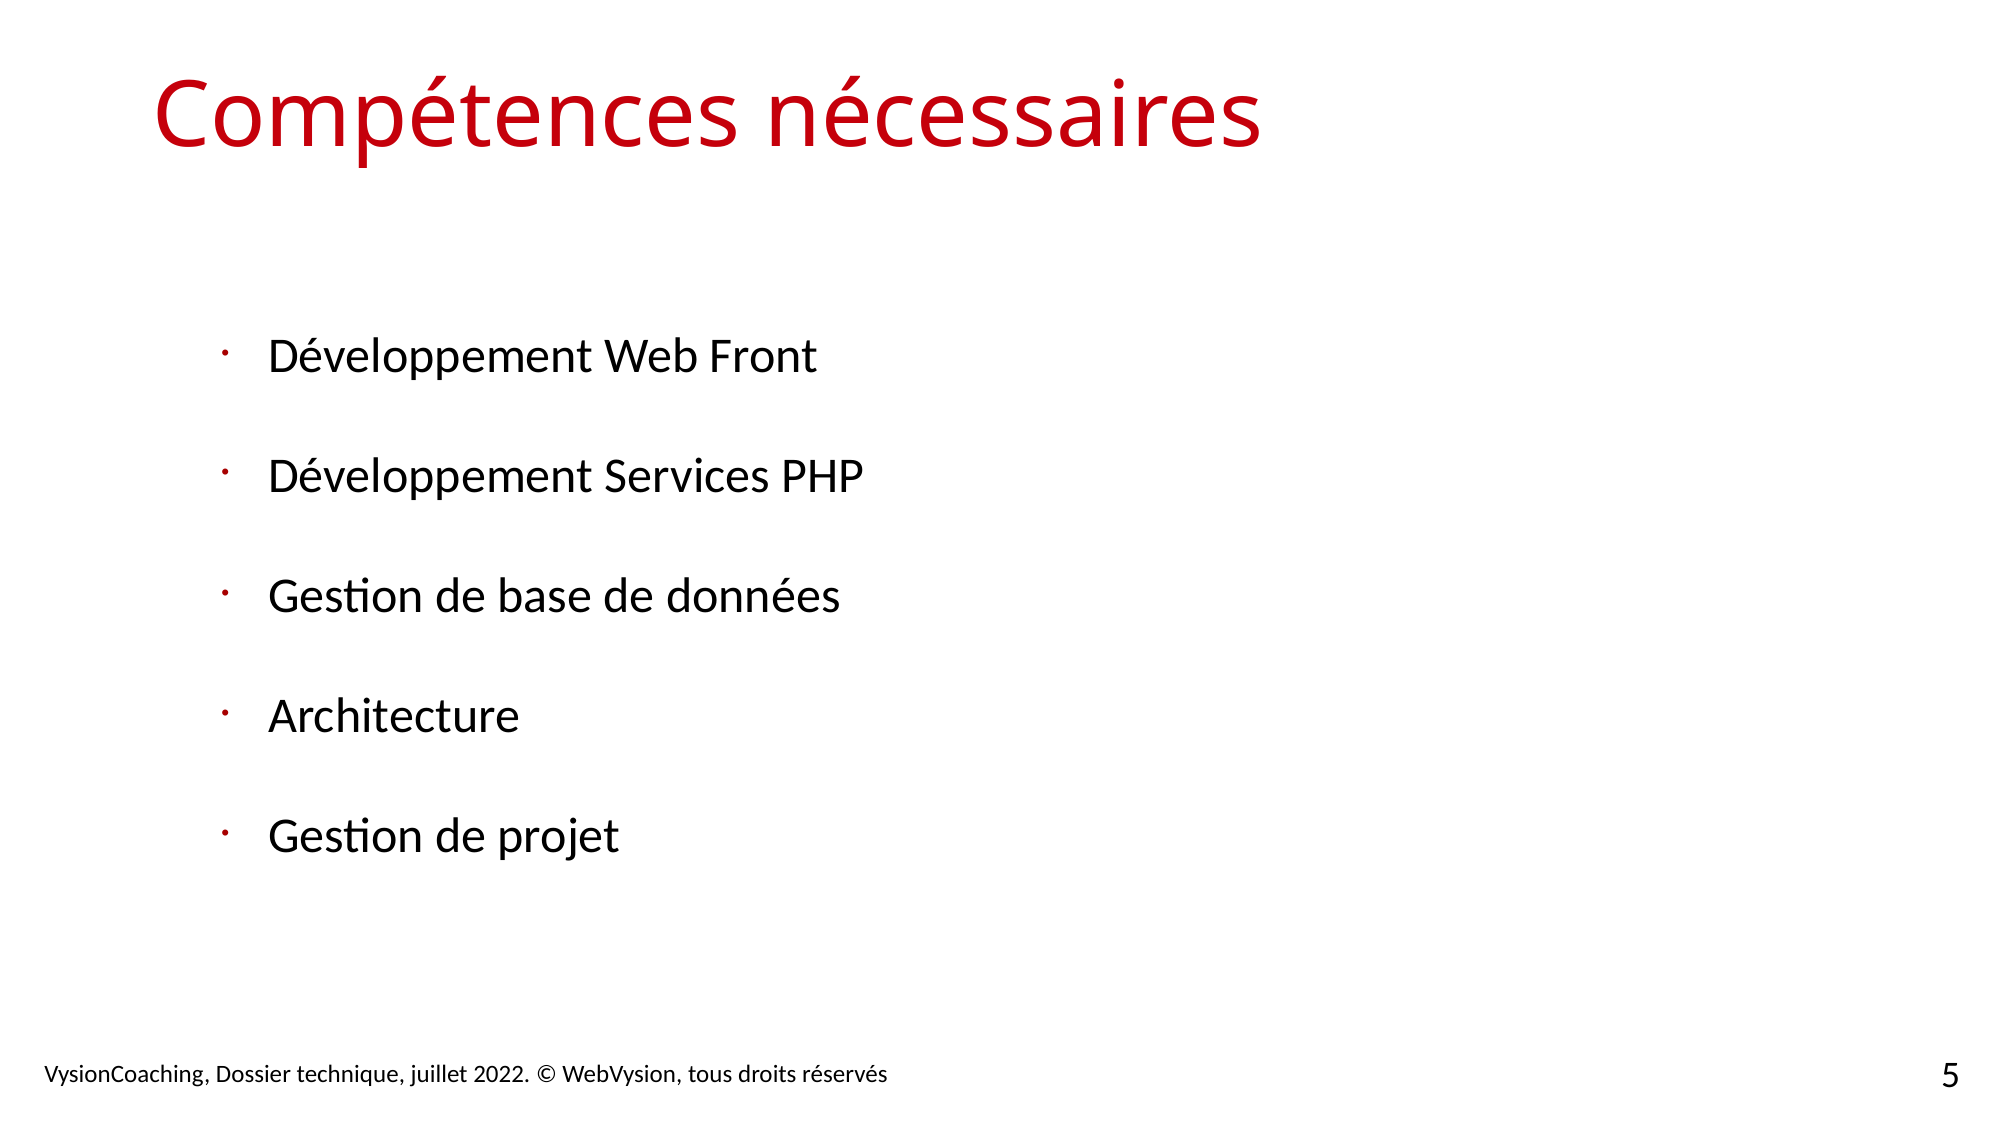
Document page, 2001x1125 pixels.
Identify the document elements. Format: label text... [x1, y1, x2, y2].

text_box Développement Web Front Développement Services PHP Gestion de base de données Architecture Gestion de projet [206, 254, 1807, 870]
text_box VysionCoaching, Dossier technique, juillet 2022. © WebVysion, tous droits réservés [29, 1042, 1335, 1103]
text_box <numéro> [1524, 1042, 1975, 1103]
title Compétences nécessaires [137, 59, 1863, 278]
